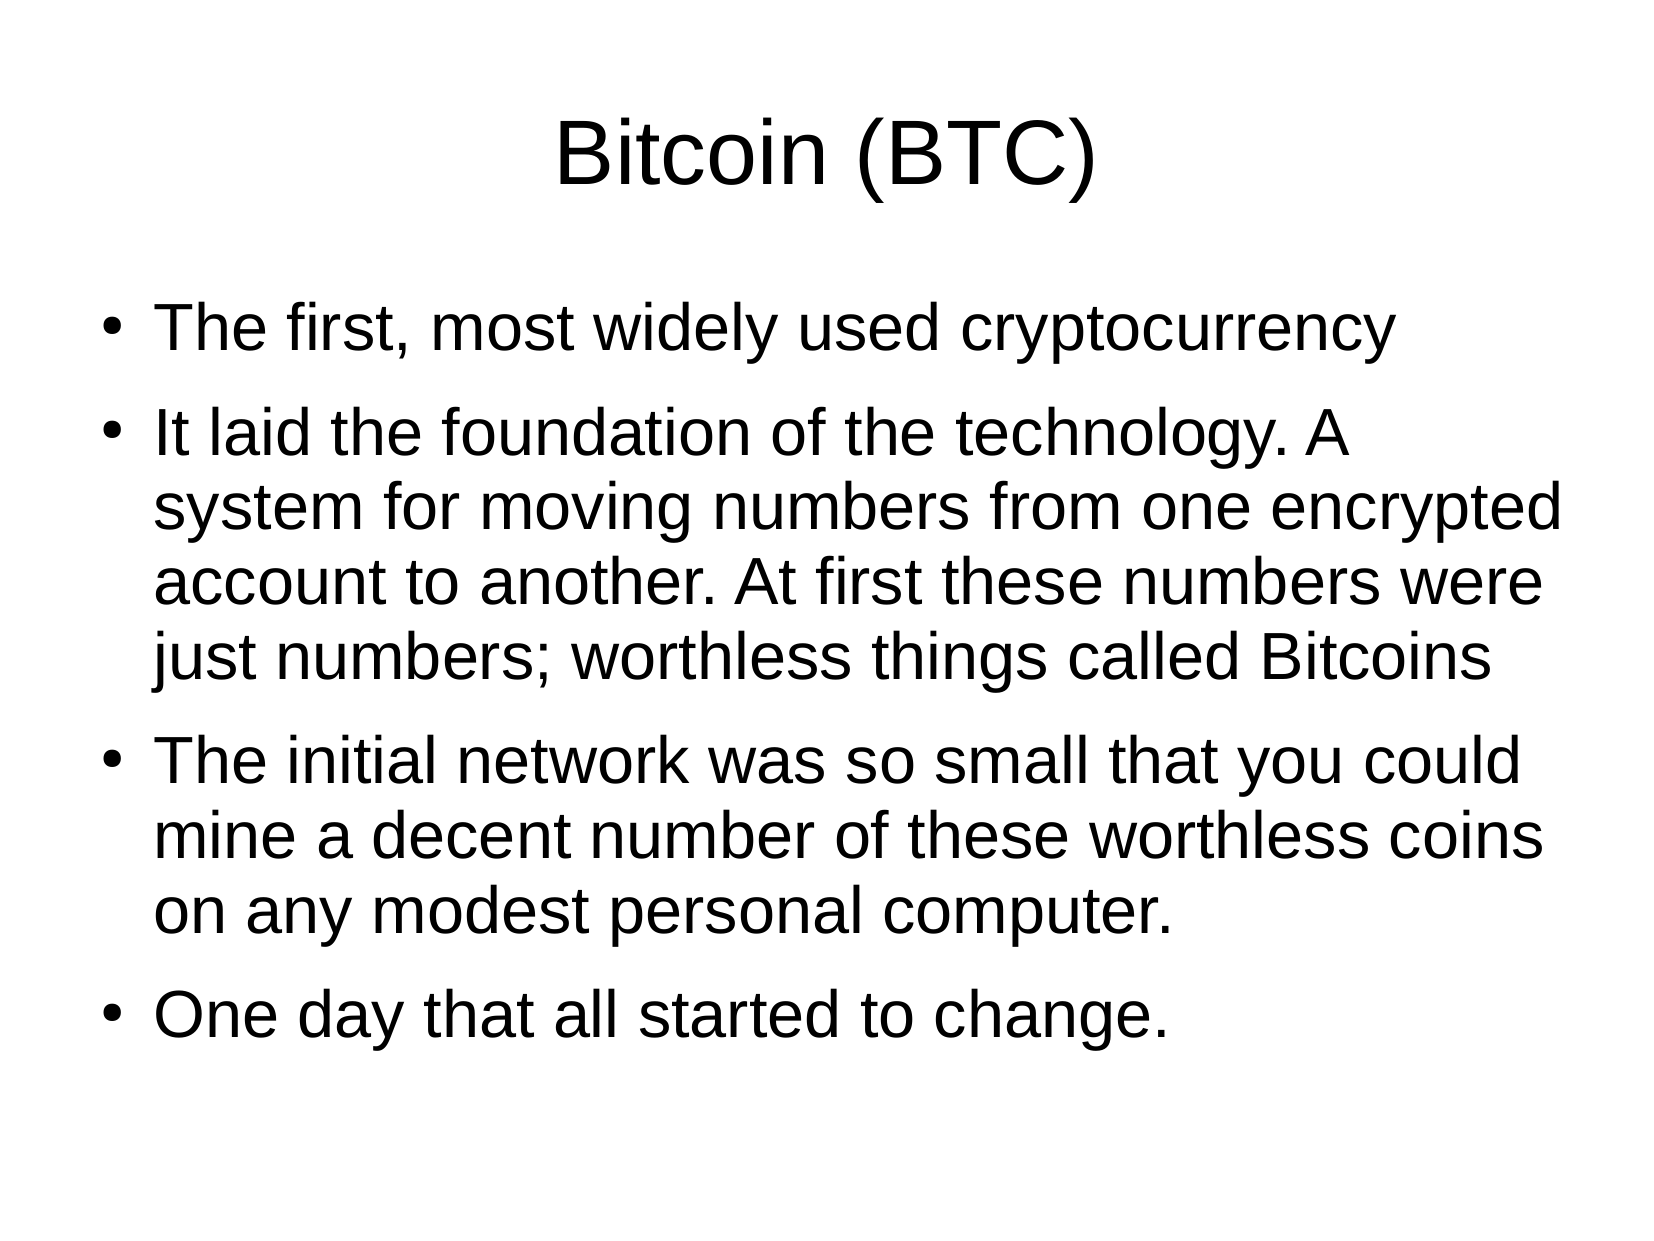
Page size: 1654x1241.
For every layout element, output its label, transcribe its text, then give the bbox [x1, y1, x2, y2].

list The first, most widely used cryptocurrency It laid the foundation of the technology. A system for moving numbers from one encrypted account to another. At first these numbers were just numbers; worthless things called Bitcoins The initial network was so small that you could mine a decent number of these worthless coins on any modest personal computer. One day that all started to change. [82, 290, 1571, 1097]
title Bitcoin (BTC) [82, 49, 1571, 257]
